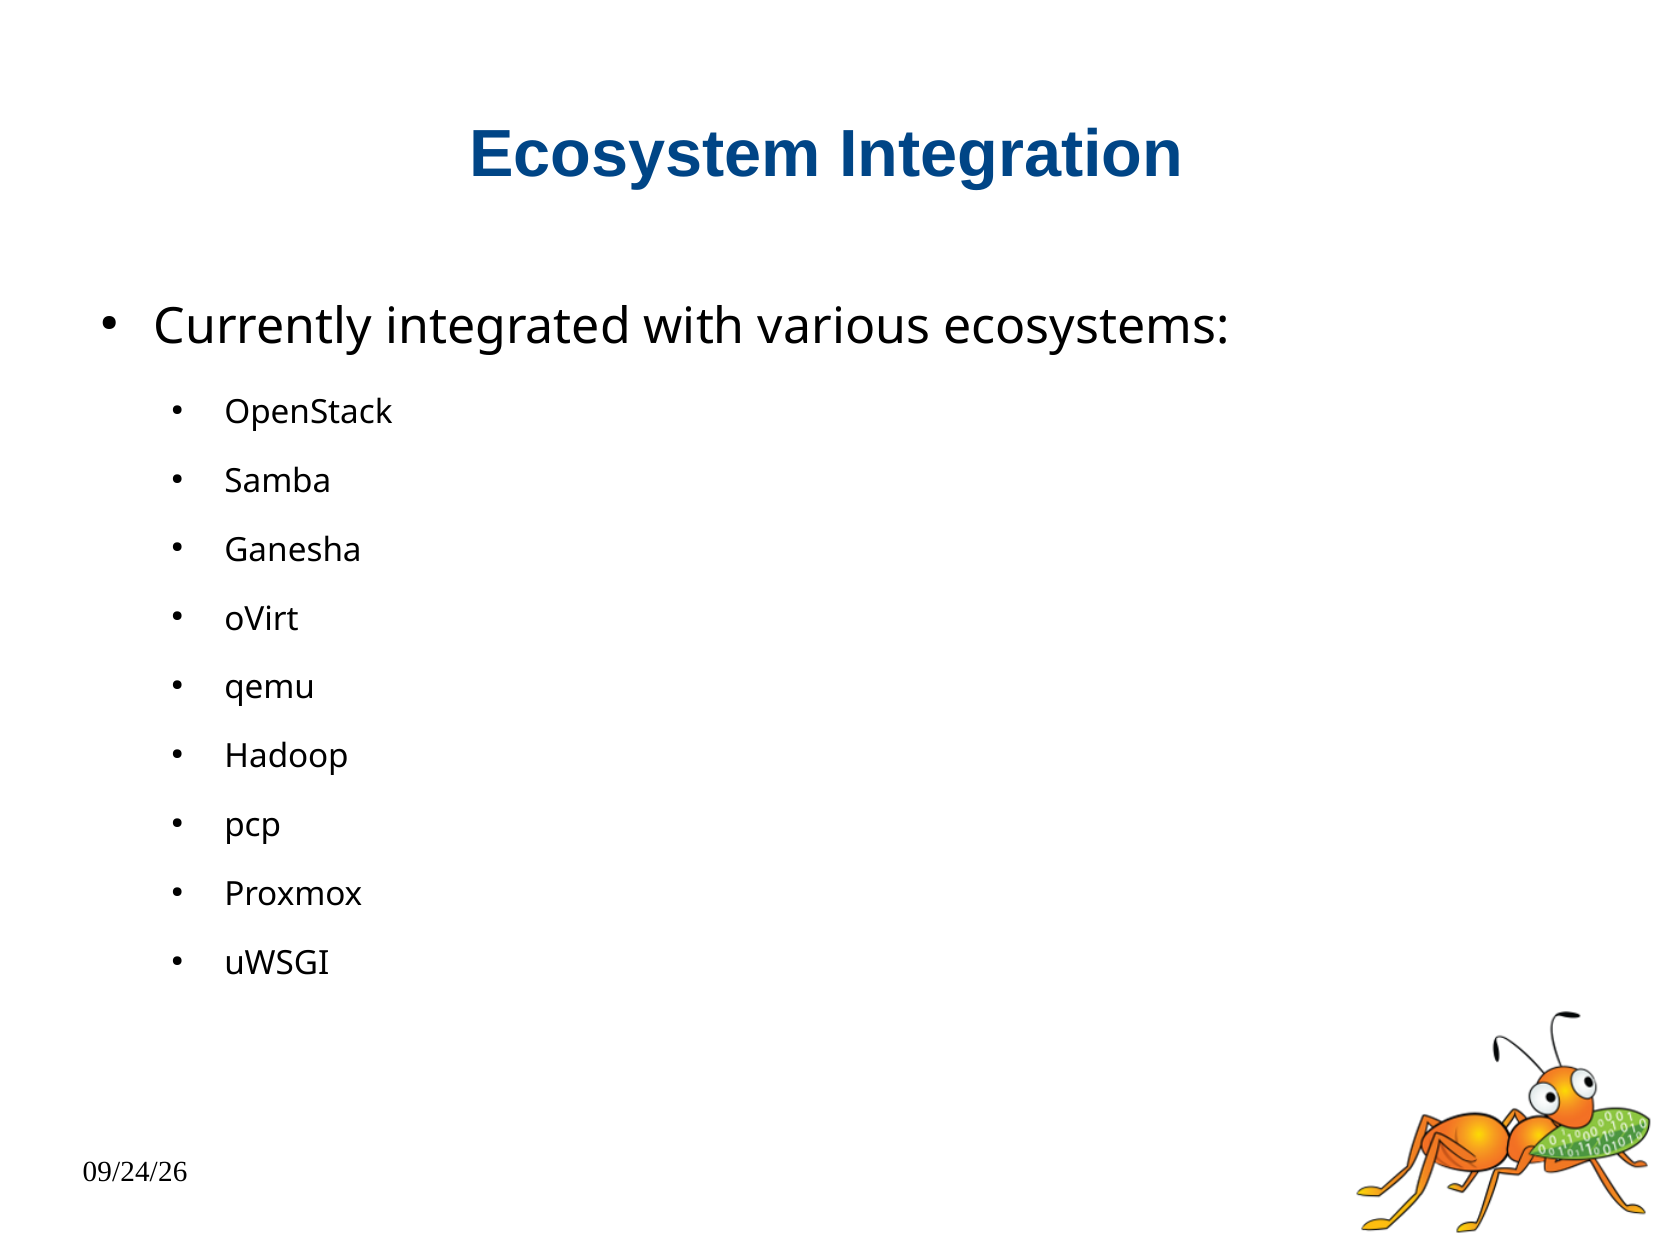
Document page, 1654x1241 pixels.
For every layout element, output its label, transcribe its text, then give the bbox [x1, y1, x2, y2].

list Currently integrated with various ecosystems: OpenStack Samba Ganesha oVirt qemu Hadoop pcp Proxmox uWSGI [82, 290, 1571, 1010]
picture [1353, 1009, 1654, 1235]
title Ecosystem Integration [82, 49, 1571, 257]
